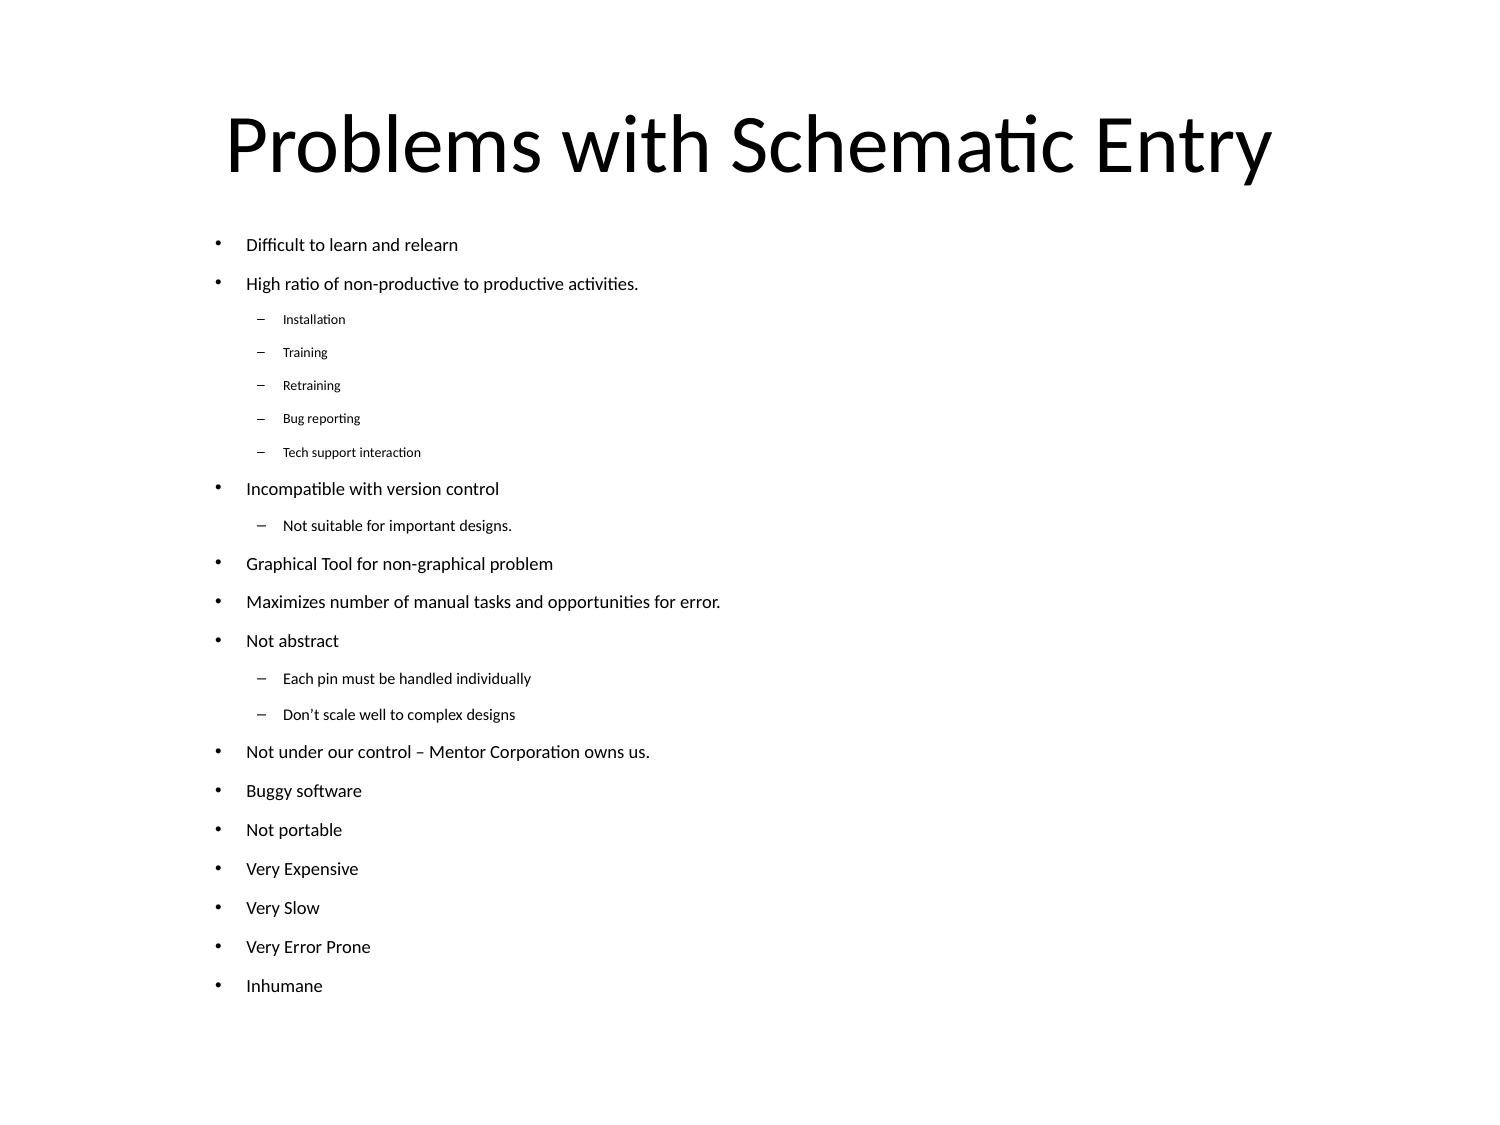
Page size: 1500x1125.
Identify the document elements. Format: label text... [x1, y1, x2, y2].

list Difficult to learn and relearn High ratio of non-productive to productive activities. Installation Training Retraining Bug reporting Tech support interaction Incompatible with version control Not suitable for important designs. Graphical Tool for non-graphical problem Maximizes number of manual tasks and opportunities for error. Not abstract Each pin must be handled individually Don’t scale well to complex designs Not under our control – Mentor Corporation owns us. Buggy software Not portable Very Expensive Very Slow Very Error Prone Inhumane [200, 224, 1363, 1005]
title Problems with Schematic Entry [75, 45, 1425, 233]
